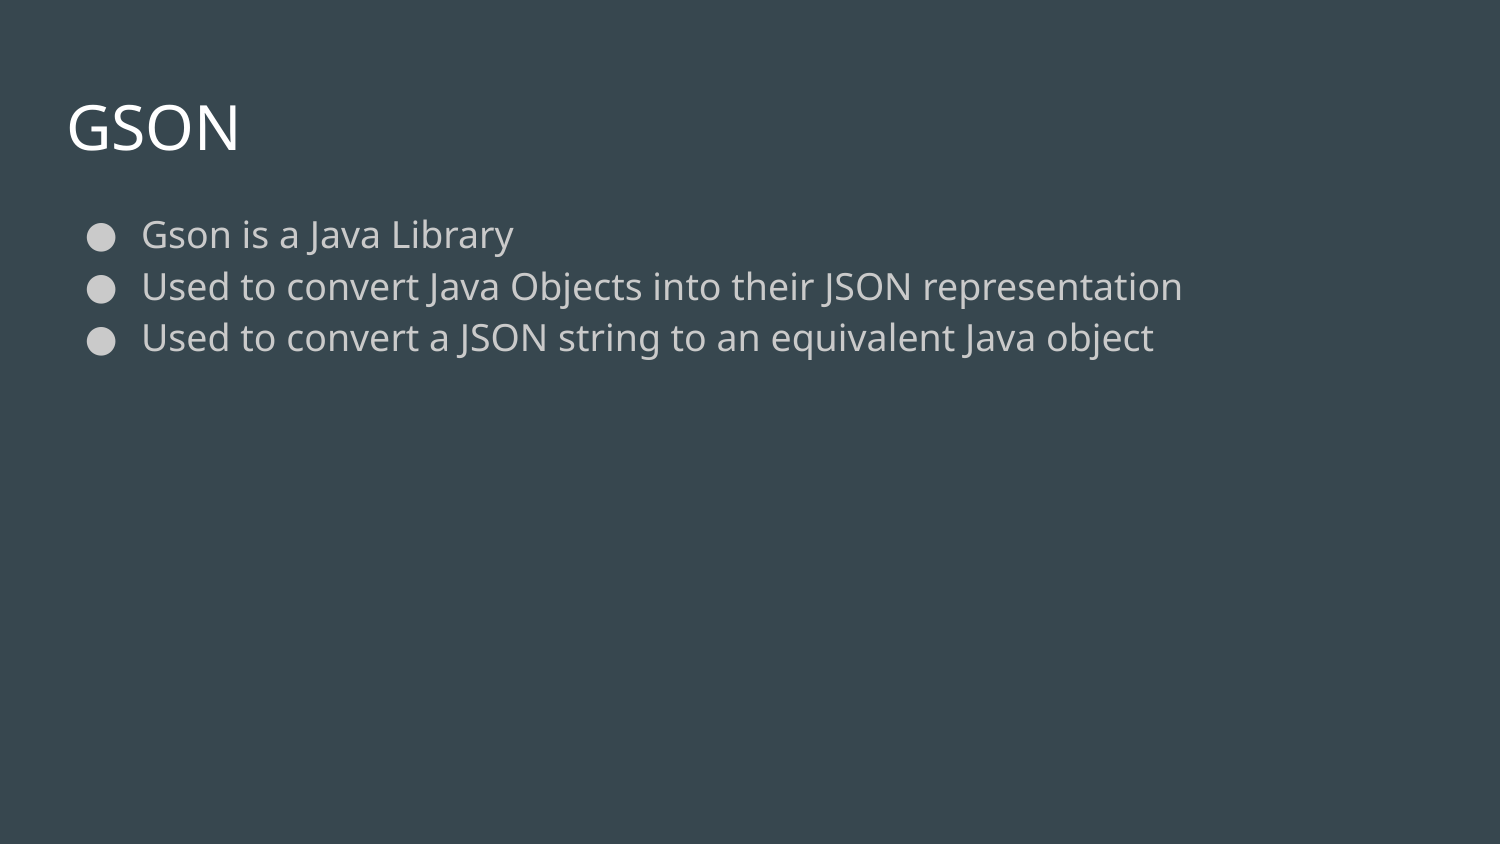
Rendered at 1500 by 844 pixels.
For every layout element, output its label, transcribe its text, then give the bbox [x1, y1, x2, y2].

list Gson is a Java Library Used to convert Java Objects into their JSON representation Used to convert a JSON string to an equivalent Java object [51, 189, 1449, 750]
title GSON [51, 72, 1449, 167]
